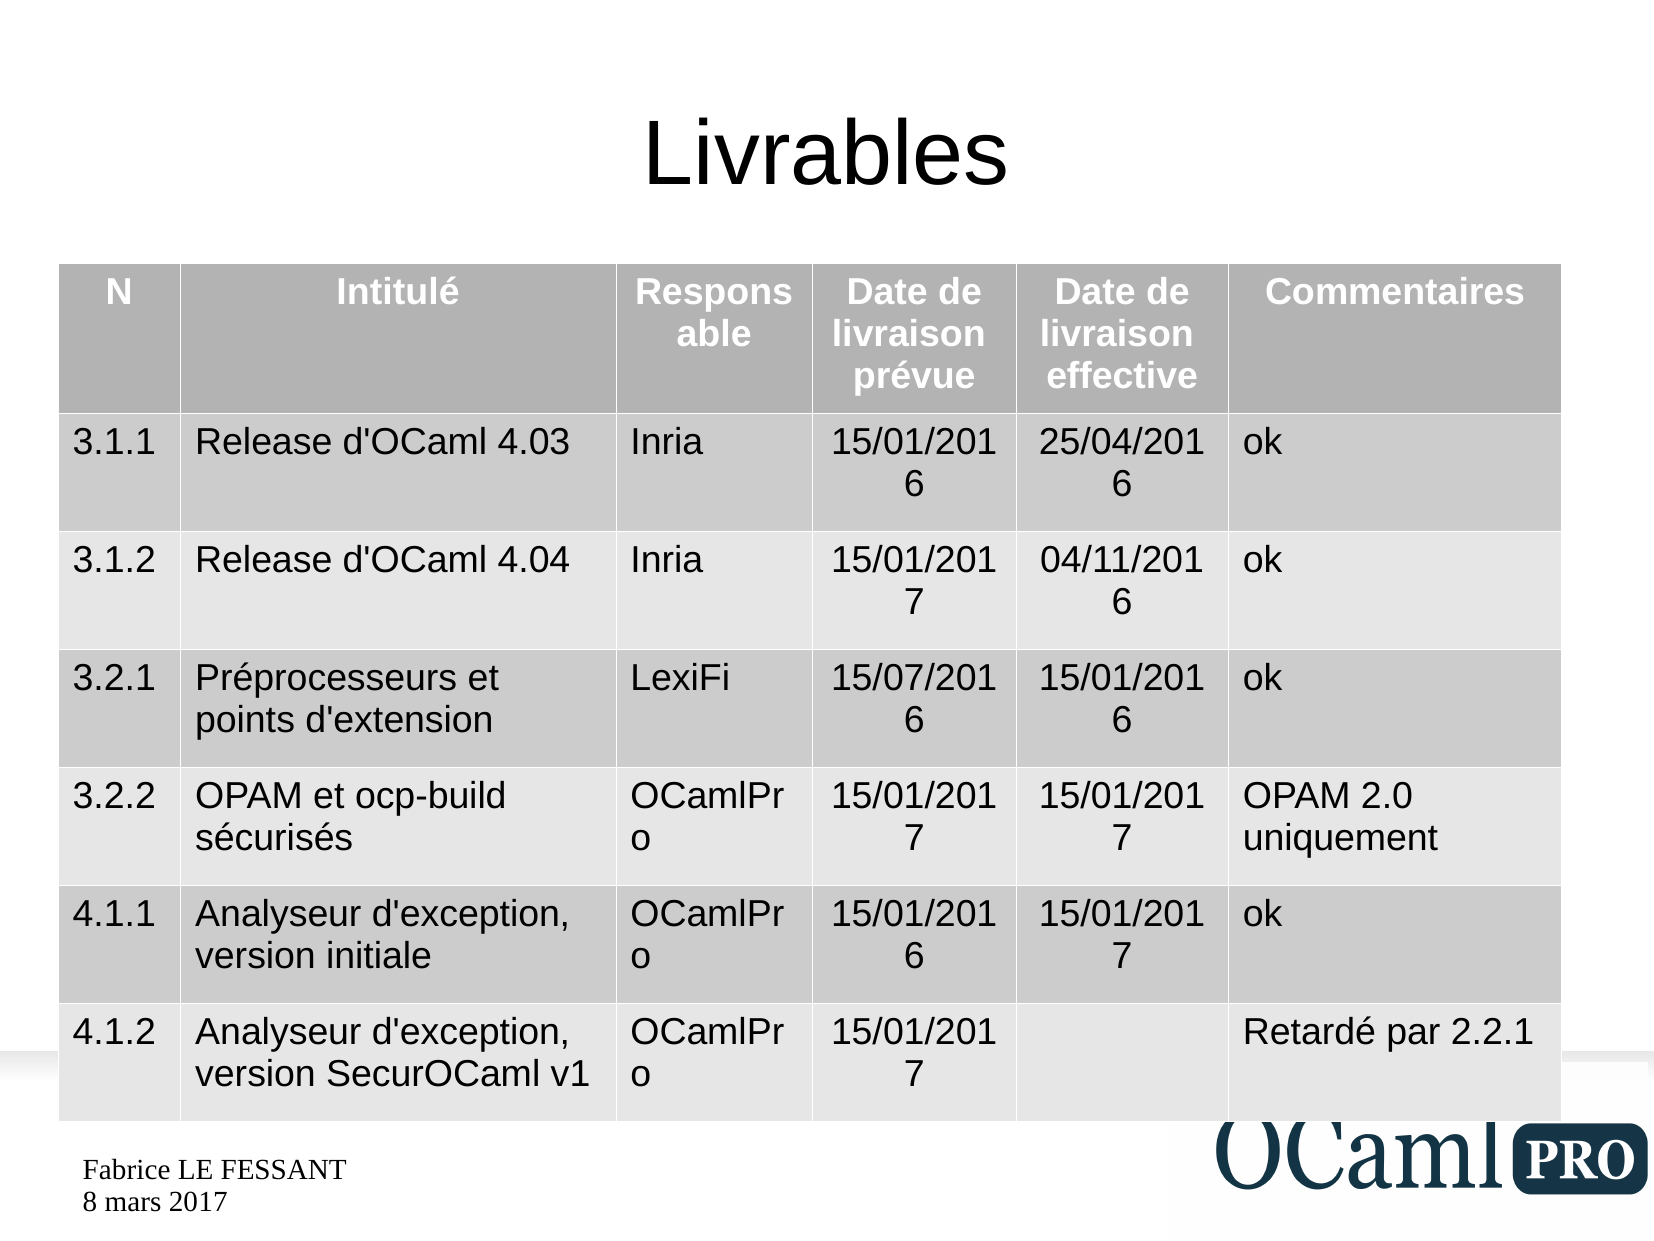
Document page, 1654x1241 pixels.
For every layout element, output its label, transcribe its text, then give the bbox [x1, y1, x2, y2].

table_cell ok [1229, 650, 1561, 767]
table_header Responsable [617, 264, 812, 413]
table_cell 15/01/2017 [813, 532, 1016, 649]
table_cell 4.1.1 [59, 886, 180, 1003]
table_cell 15/01/2017 [813, 1004, 1016, 1121]
table_cell 3.2.2 [59, 768, 180, 885]
table_header N [59, 264, 180, 413]
table_cell 3.1.1 [59, 414, 180, 531]
table_cell ok [1229, 532, 1561, 649]
table_cell 15/01/2016 [813, 414, 1016, 531]
table_cell OPAM et ocp-build sécurisés [181, 768, 616, 885]
table_header Commentaires [1229, 264, 1561, 413]
table_cell 15/01/2017 [1017, 886, 1228, 1003]
table_cell 3.2.1 [59, 650, 180, 767]
table_cell 15/01/2017 [813, 768, 1016, 885]
table_cell LexiFi [617, 650, 812, 767]
table_cell 15/01/2016 [1017, 650, 1228, 767]
picture [1169, 1062, 1648, 1240]
table_cell 15/01/2017 [1017, 768, 1228, 885]
table_cell Release d'OCaml 4.03 [181, 414, 616, 531]
table_cell OCamlPro [617, 886, 812, 1003]
table_cell 4.1.2 [59, 1004, 180, 1121]
table_cell 04/11/2016 [1017, 532, 1228, 649]
table_cell Inria [617, 414, 812, 531]
table_cell OCamlPro [617, 768, 812, 885]
table_header Intitulé [181, 264, 616, 413]
title Livrables [82, 49, 1571, 257]
table_cell [1017, 1004, 1228, 1121]
table_cell OCamlPro [617, 1004, 812, 1121]
table_cell 15/01/2016 [813, 886, 1016, 1003]
table_cell Release d'OCaml 4.04 [181, 532, 616, 649]
table_cell 3.1.2 [59, 532, 180, 649]
table_cell 25/04/2016 [1017, 414, 1228, 531]
table_cell Inria [617, 532, 812, 649]
table_cell OPAM 2.0 uniquement [1229, 768, 1561, 885]
table_cell Analyseur d'exception, version SecurOCaml v1 [181, 1004, 616, 1121]
table_cell Préprocesseurs et points d'extension [181, 650, 616, 767]
table_cell ok [1229, 886, 1561, 1003]
table_header Date de livraison effective [1017, 264, 1228, 413]
table_cell ok [1229, 414, 1561, 531]
table_header Date de livraison prévue [813, 264, 1016, 413]
table_cell 15/07/2016 [813, 650, 1016, 767]
table_cell Retardé par 2.2.1 [1229, 1004, 1561, 1121]
table_cell Analyseur d'exception, version initiale [181, 886, 616, 1003]
